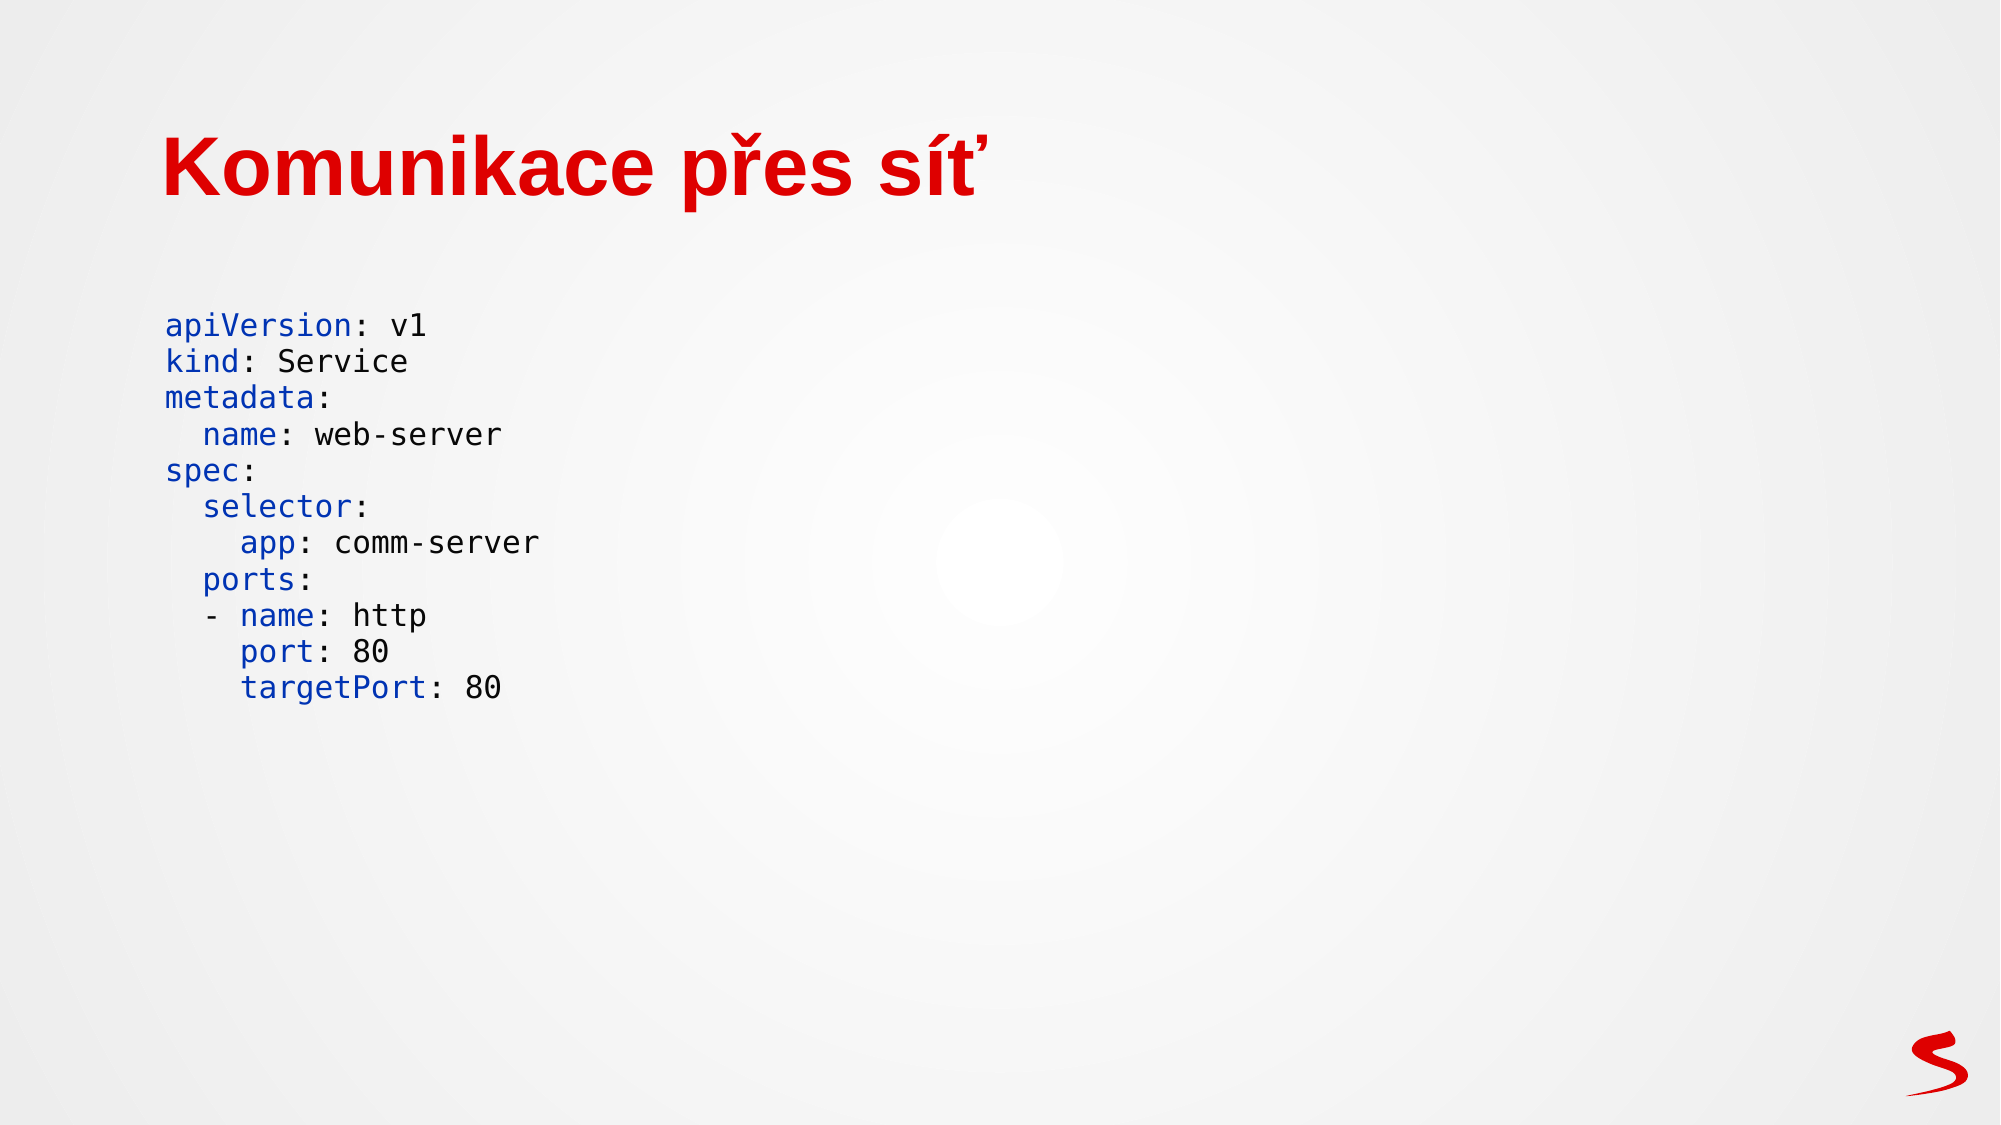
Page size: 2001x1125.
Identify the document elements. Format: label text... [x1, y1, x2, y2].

text_box Komunikace přes síť [146, 112, 1816, 229]
text_box apiVersion: v1 kind: Service metadata: name: web-server spec: selector: app: comm-server ports: - name: http port: 80 targetPort: 80 [149, 299, 1238, 1041]
